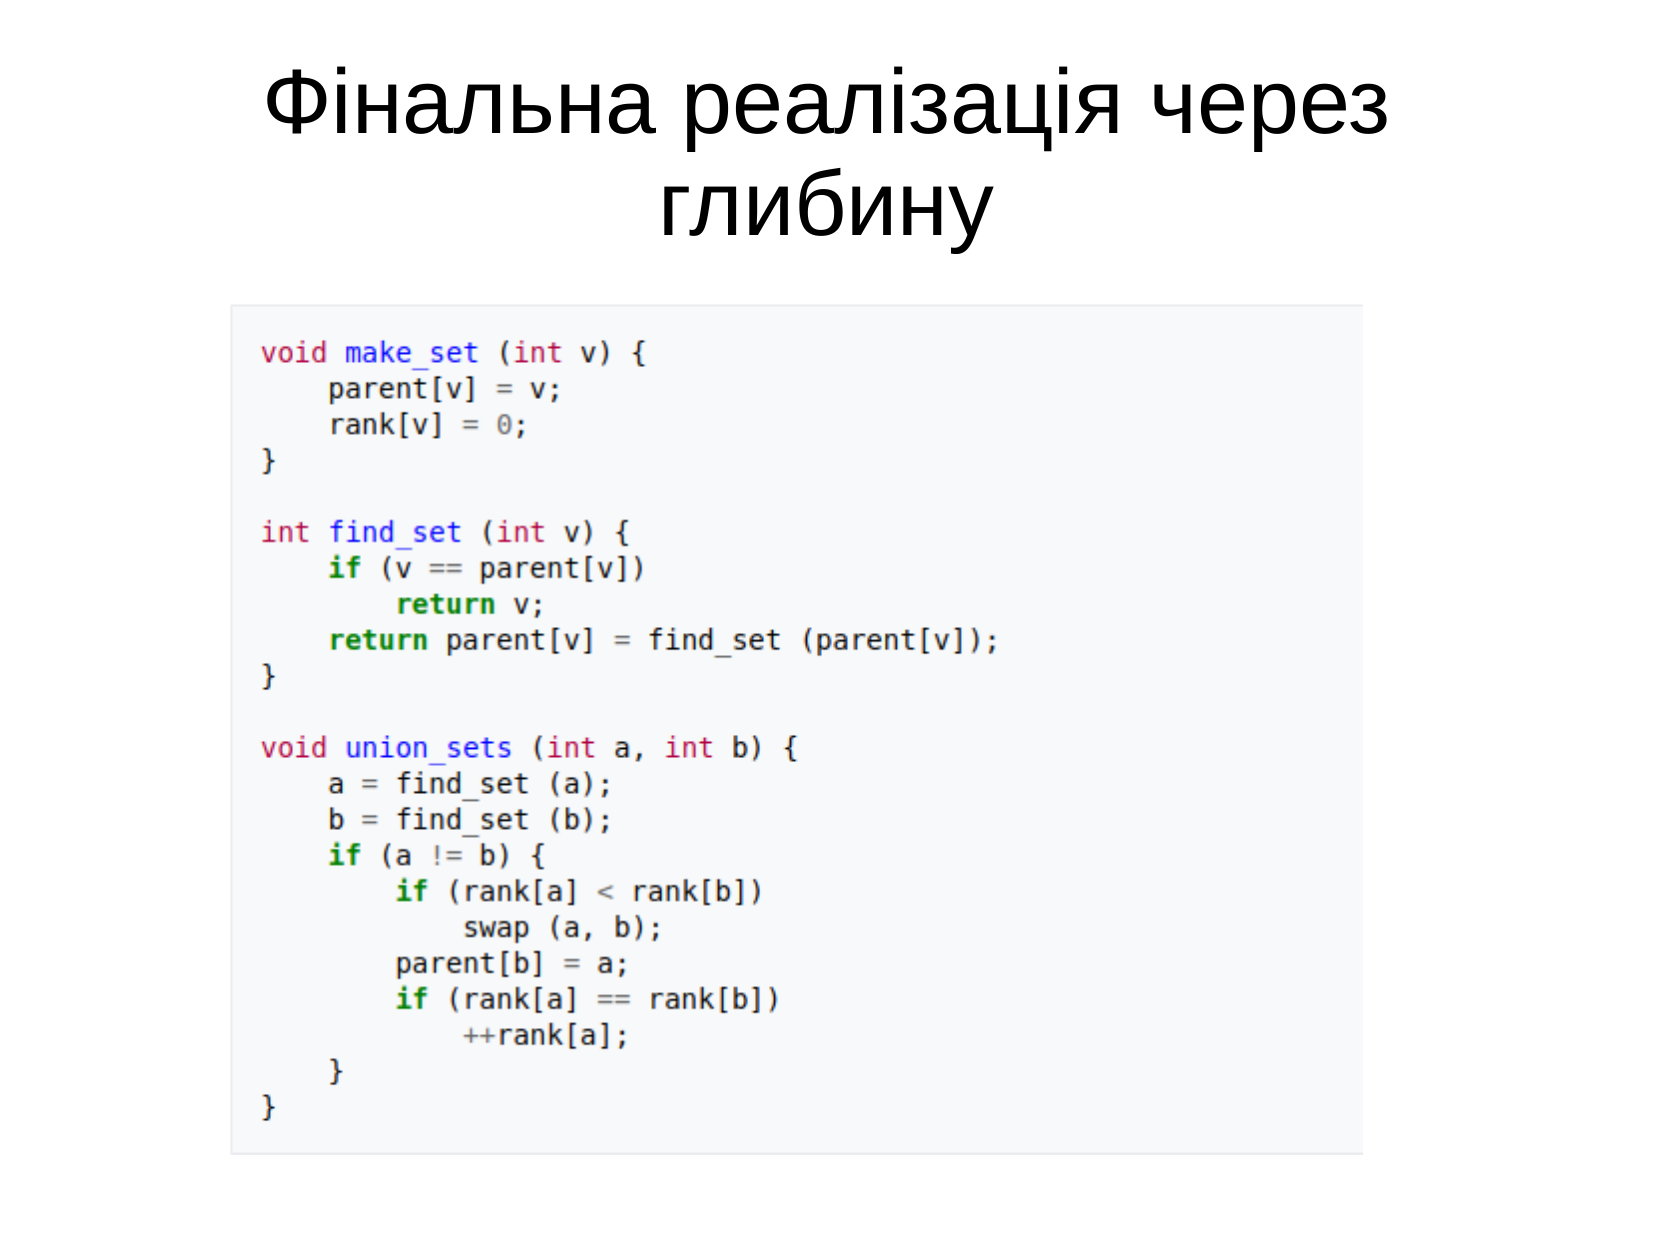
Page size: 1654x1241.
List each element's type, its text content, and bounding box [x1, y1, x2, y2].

picture [225, 301, 1363, 1156]
title Фінальна реалізація через глибину [82, 49, 1571, 257]
